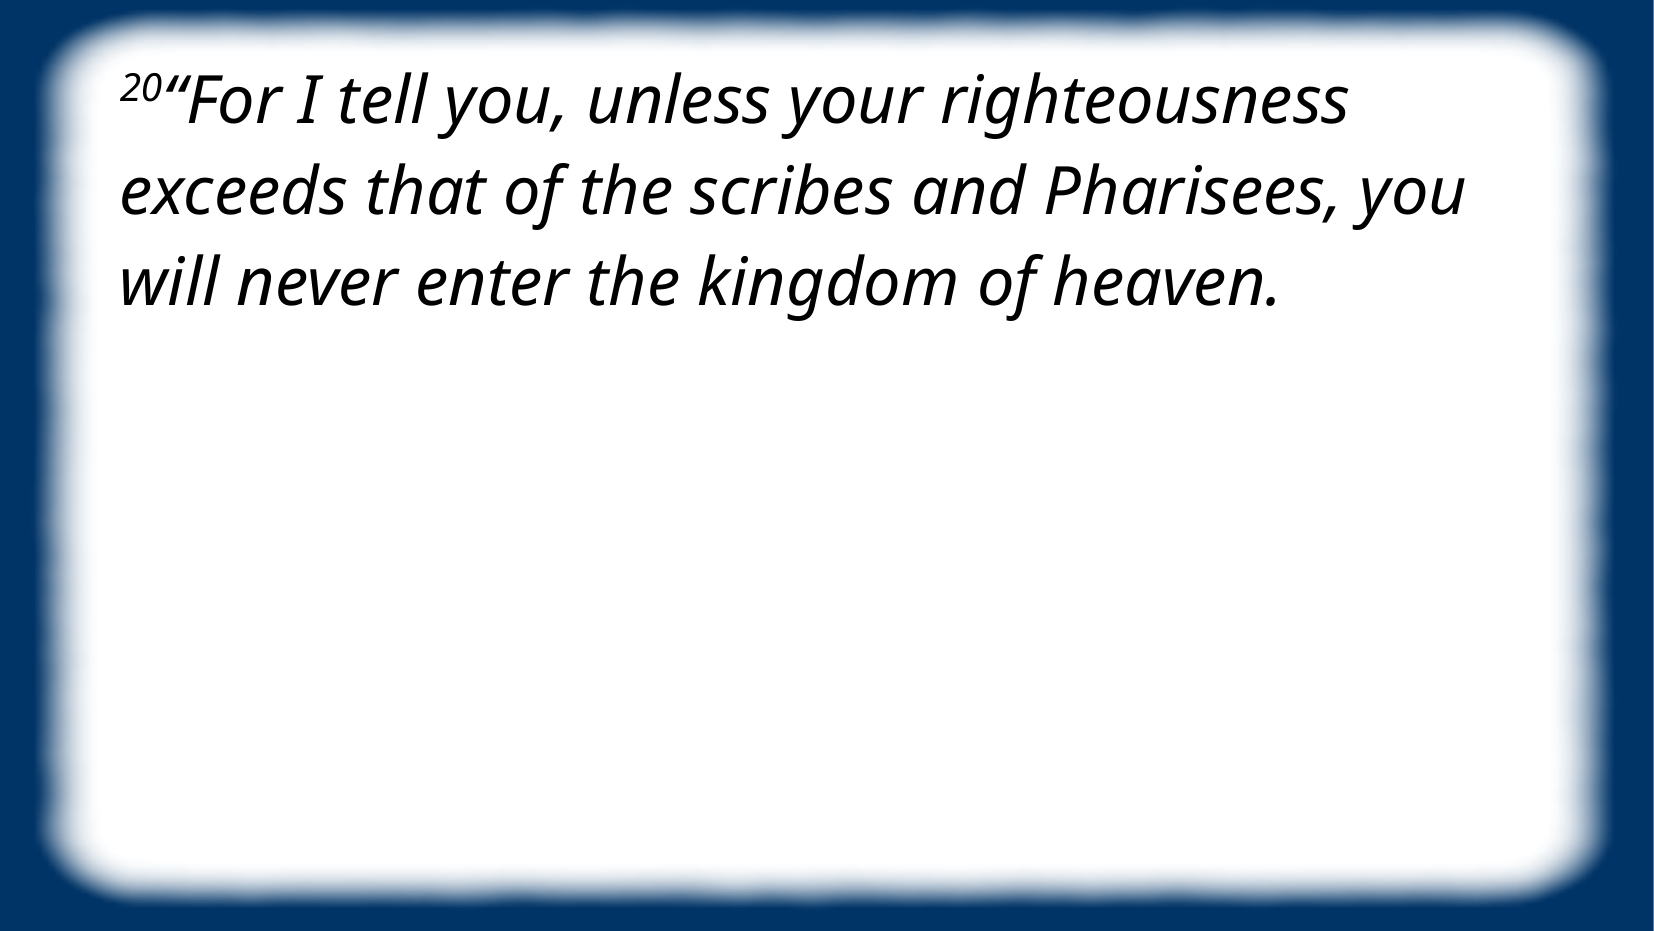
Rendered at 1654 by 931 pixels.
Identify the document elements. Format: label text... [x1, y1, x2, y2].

text_box 20“For I tell you, unless your righteousness exceeds that of the scribes and Pharisees, you will never enter the kingdom of heaven. [105, 45, 1546, 414]
picture [0, 0, 1654, 931]
